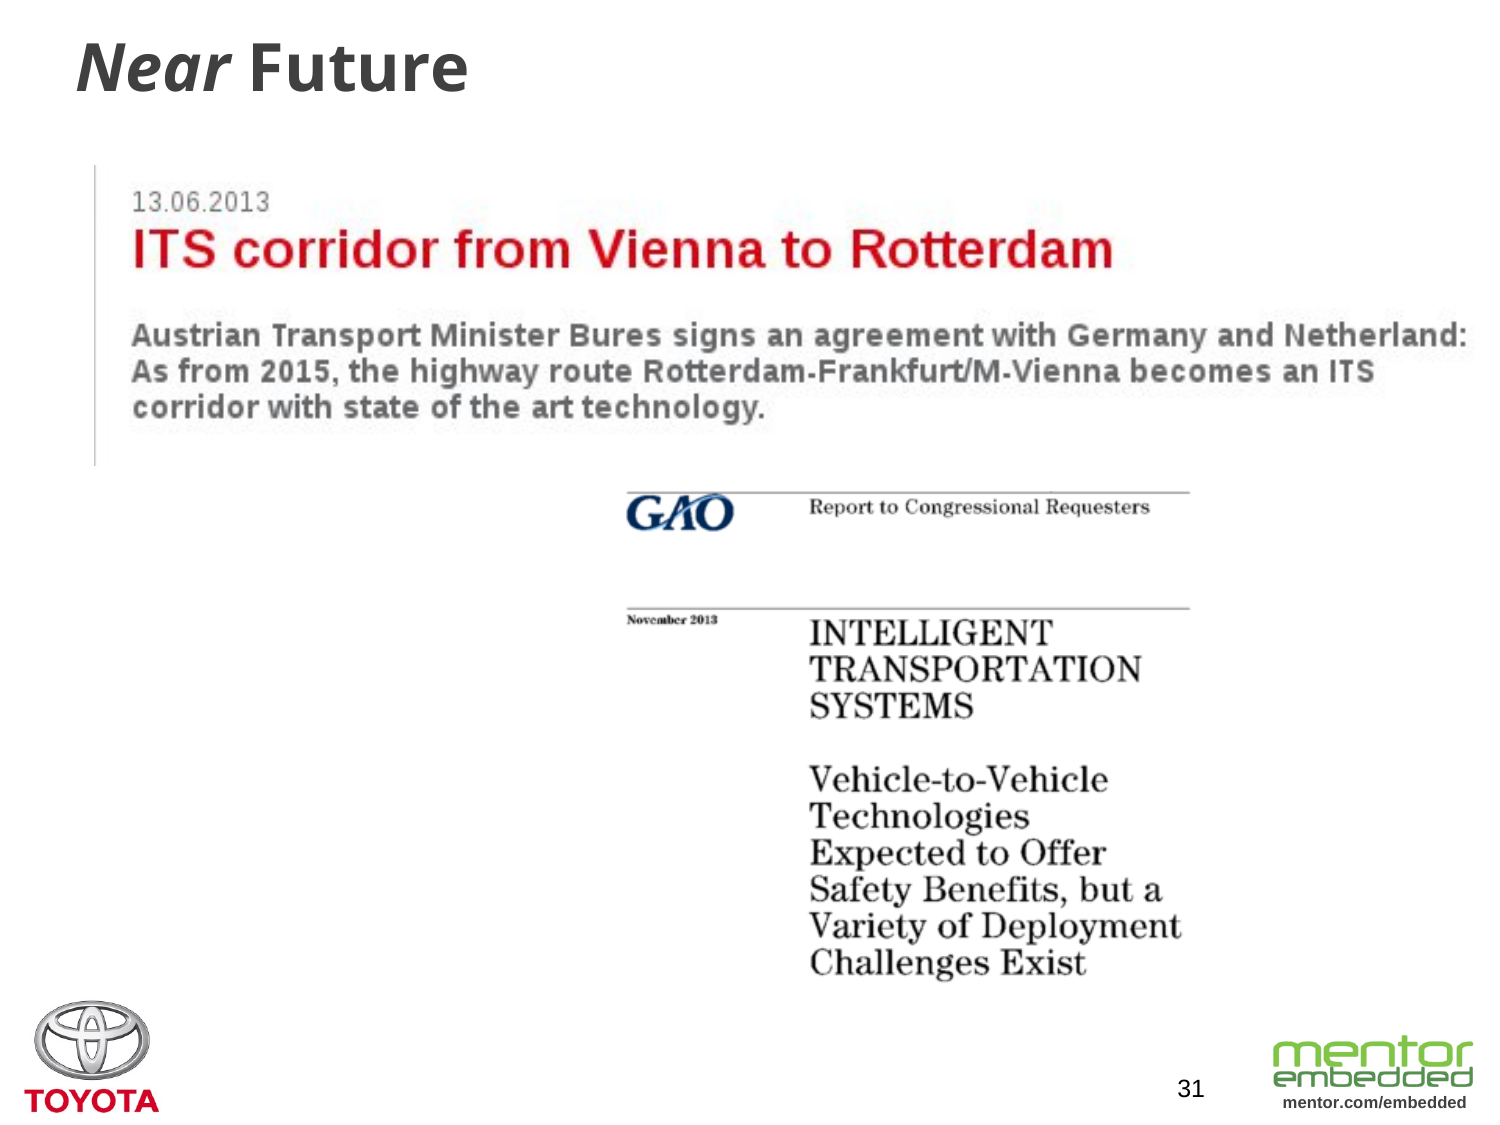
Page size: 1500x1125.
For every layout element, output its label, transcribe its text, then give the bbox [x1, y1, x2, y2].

picture [1268, 1030, 1476, 1092]
text_box Near Future [0, 0, 1500, 113]
picture [94, 165, 1486, 466]
picture [600, 491, 1205, 991]
picture [24, 998, 163, 1114]
